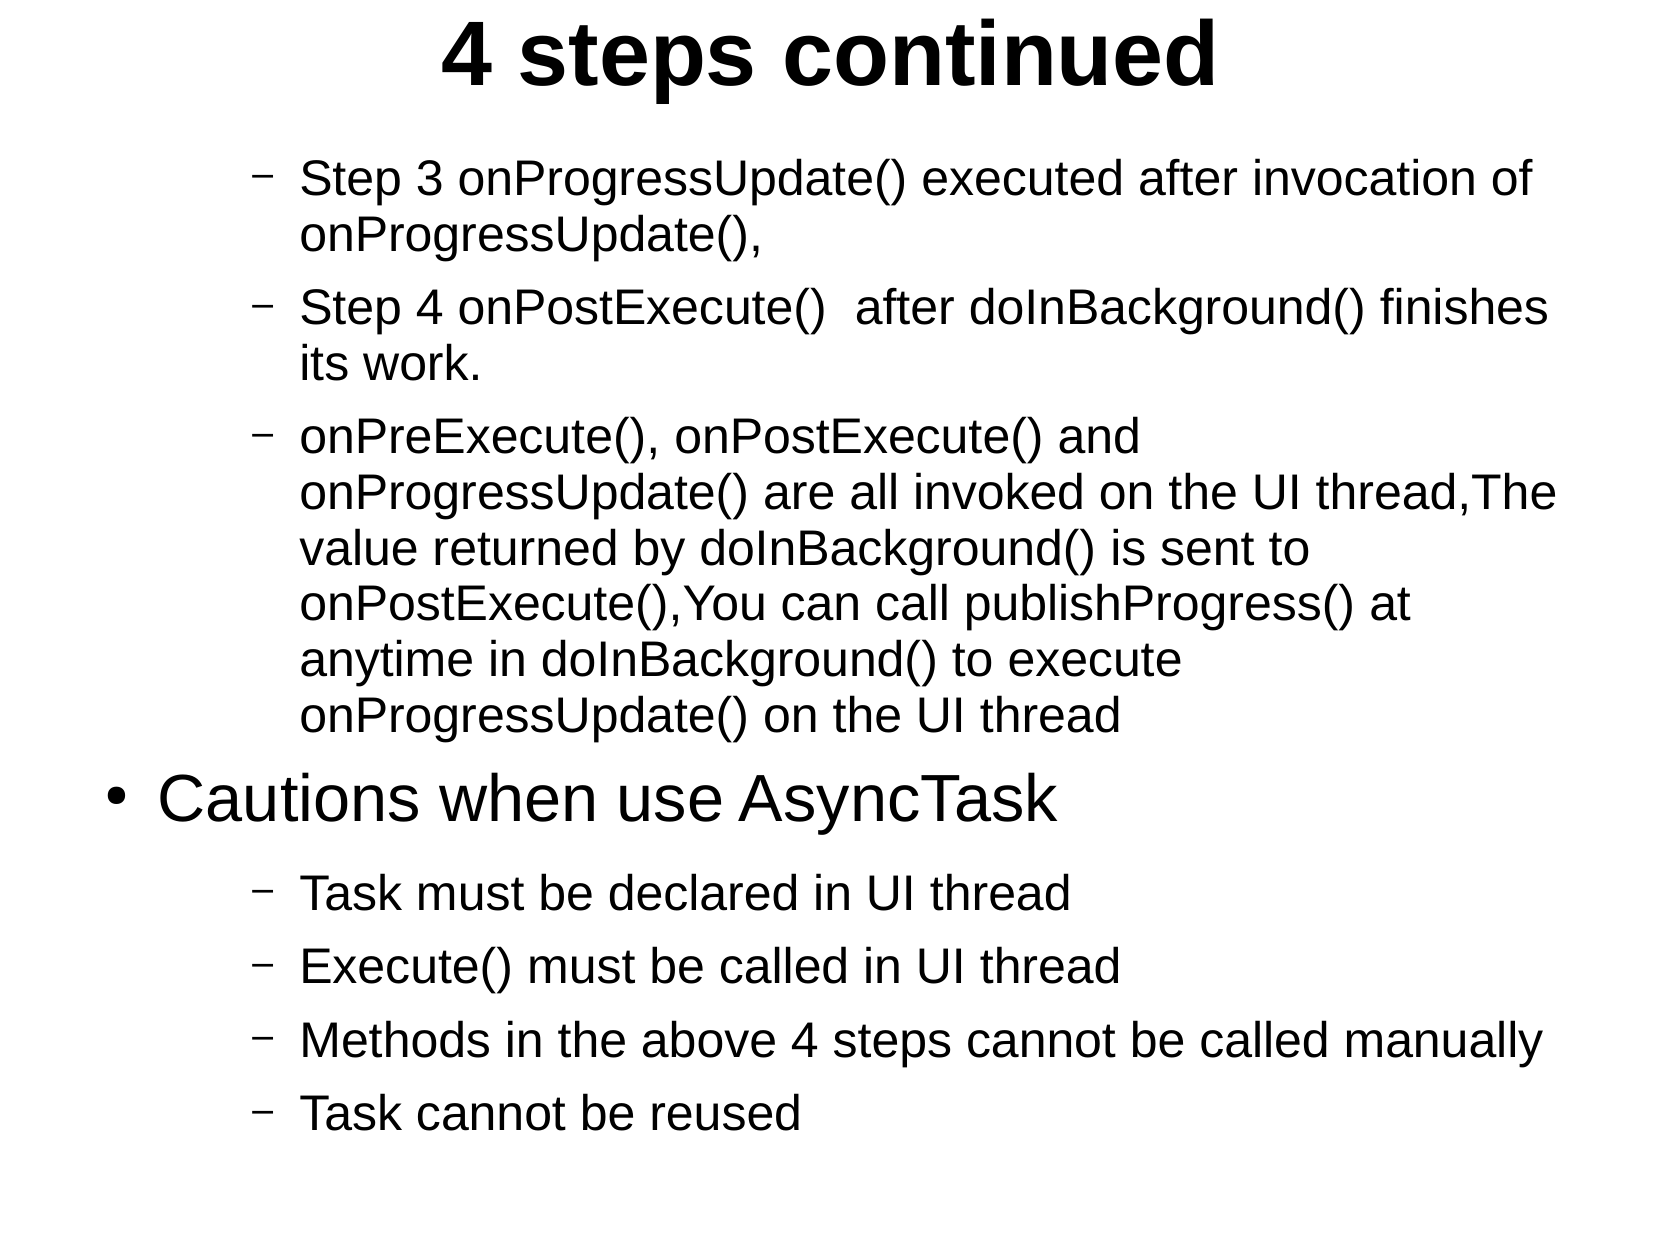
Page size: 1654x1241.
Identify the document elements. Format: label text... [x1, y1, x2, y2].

title 4 steps continued [86, 0, 1576, 151]
list Step 3 onProgressUpdate() executed after invocation of onProgressUpdate(), Step 4 onPostExecute() after doInBackground() finishes its work. onPreExecute(), onPostExecute() and onProgressUpdate() are all invoked on the UI thread,The value returned by doInBackground() is sent to onPostExecute(),You can call publishProgress() at anytime in doInBackground() to execute onProgressUpdate() on the UI thread Cautions when use AsyncTask Task must be declared in UI thread Execute() must be called in UI thread Methods in the above 4 steps cannot be called manually Task cannot be reused [86, 151, 1576, 1241]
